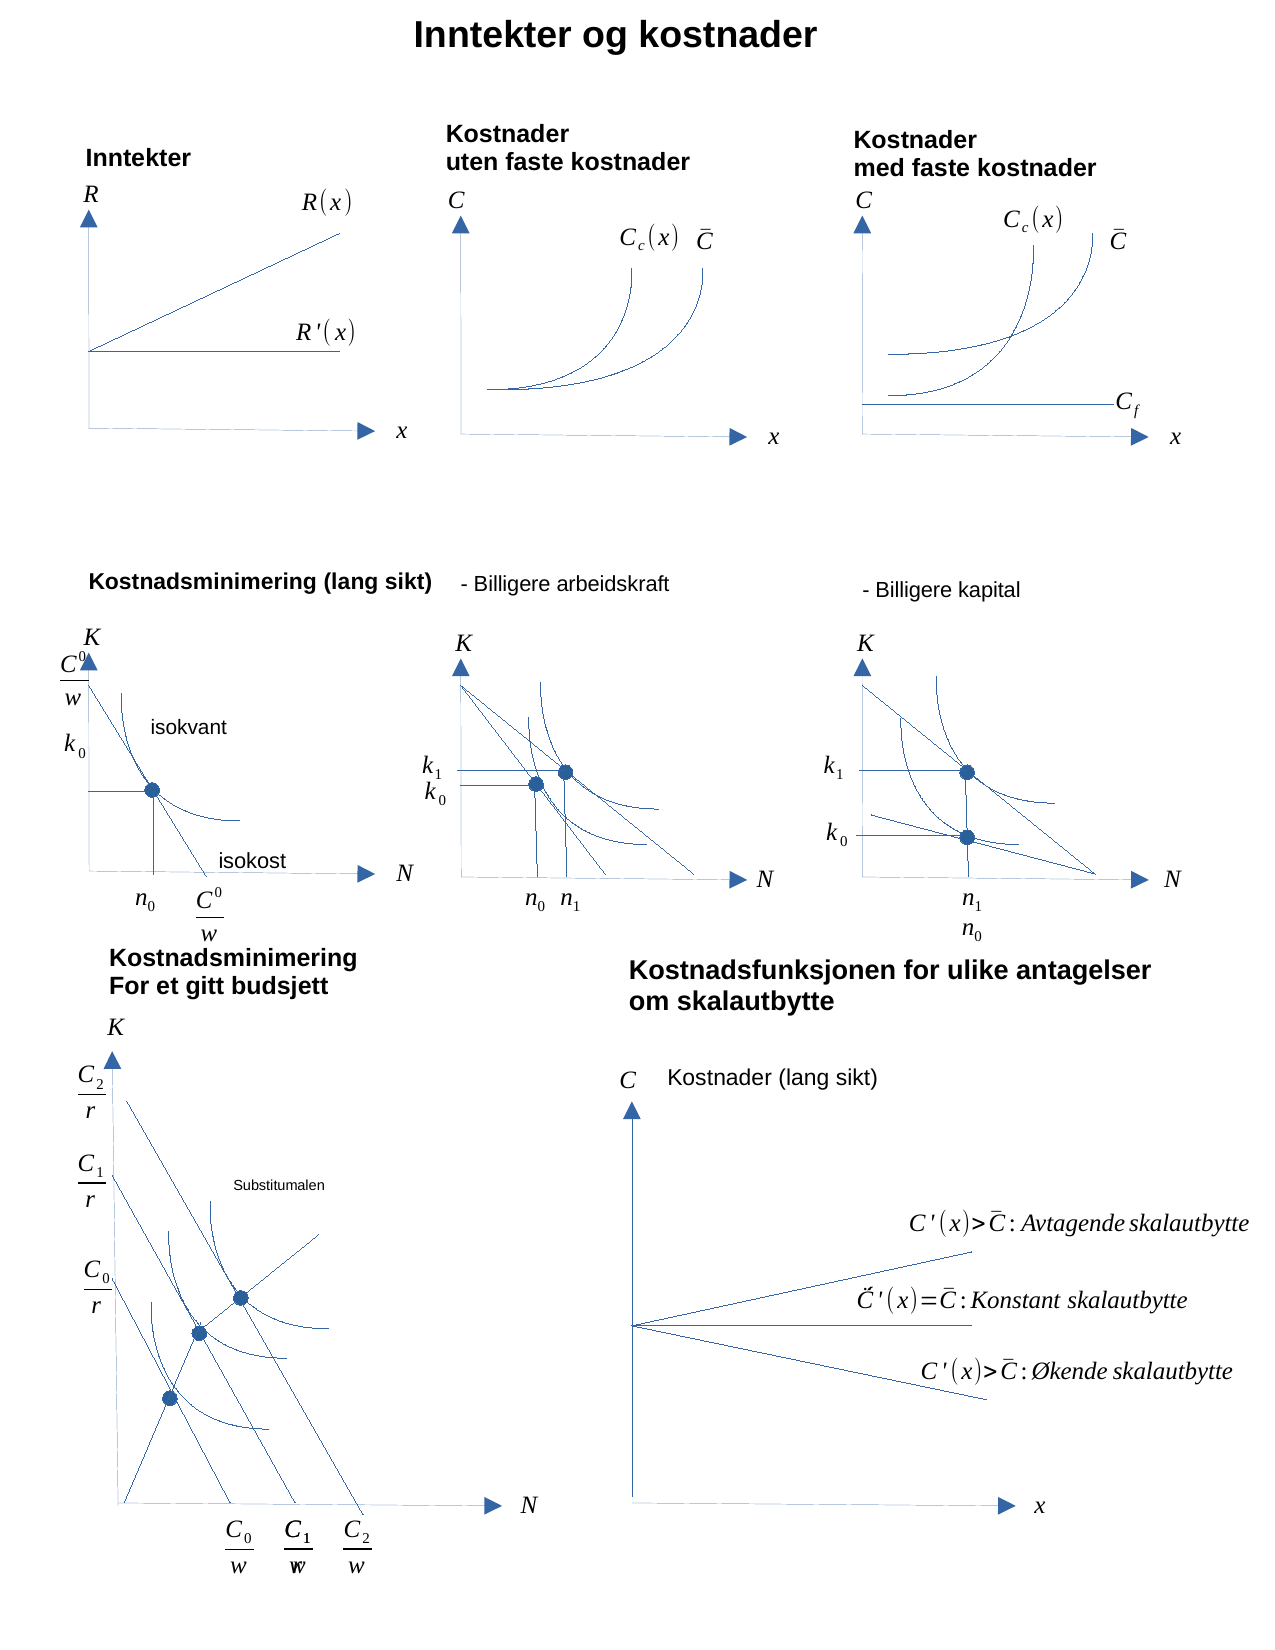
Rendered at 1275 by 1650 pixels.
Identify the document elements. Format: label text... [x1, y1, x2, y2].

chart [57, 730, 92, 762]
text_box Kostnadsminimering For et gitt budsjett [94, 936, 374, 1007]
text_box Kostnader (lang sikt) [652, 1057, 894, 1098]
chart [447, 629, 481, 658]
chart [1162, 423, 1188, 451]
chart [335, 1515, 379, 1579]
chart [613, 222, 686, 255]
chart [748, 865, 782, 894]
text_box [959, 829, 975, 845]
chart [217, 1515, 261, 1579]
chart [294, 186, 359, 218]
text_box isokost [203, 841, 302, 881]
chart [52, 623, 109, 711]
chart [817, 751, 851, 783]
chart [760, 423, 787, 451]
chart [1109, 387, 1147, 419]
chart [388, 860, 422, 888]
chart [996, 204, 1070, 237]
chart [512, 1491, 546, 1520]
text_box Substitumalen [218, 1169, 344, 1201]
chart [69, 1149, 113, 1213]
chart [955, 883, 989, 945]
text_box Kostnadsminimering (lang sikt) [73, 561, 448, 602]
chart [849, 190, 880, 215]
text_box [528, 776, 544, 792]
chart [415, 751, 452, 809]
text_box Kostnadsfunksjonen for ulike antagelser om skalautbytte [614, 947, 1166, 1024]
chart [518, 883, 552, 915]
chart [1103, 228, 1134, 256]
chart [75, 1255, 119, 1319]
text_box [959, 764, 975, 780]
chart [388, 417, 415, 445]
text_box [558, 764, 573, 780]
text_box Inntekter og kostnader [398, 5, 833, 147]
chart [128, 883, 162, 915]
chart [99, 1013, 132, 1042]
chart [902, 1208, 1257, 1239]
text_box - Billigere kapital [847, 569, 1106, 609]
text_box - Billigere arbeidskraft [445, 563, 685, 604]
chart [819, 818, 854, 850]
text_box [162, 1390, 178, 1406]
text_box Kostnader uten faste kostnader [431, 112, 827, 184]
chart [188, 883, 231, 947]
chart [689, 228, 720, 256]
chart [554, 883, 587, 915]
chart [288, 316, 363, 348]
text_box [233, 1290, 249, 1306]
chart [1026, 1491, 1053, 1520]
chart [849, 629, 882, 658]
chart [1156, 865, 1189, 894]
chart [850, 1285, 1195, 1316]
chart [441, 186, 472, 215]
text_box [191, 1325, 207, 1341]
chart [613, 1066, 644, 1095]
text_box Inntekter [70, 135, 207, 179]
chart [75, 180, 106, 209]
chart [70, 1060, 113, 1124]
text_box [144, 782, 160, 798]
chart [914, 1356, 1240, 1387]
text_box Kostnader med faste kostnader [838, 118, 1234, 190]
chart [276, 1515, 320, 1579]
text_box isokvant [135, 708, 242, 747]
